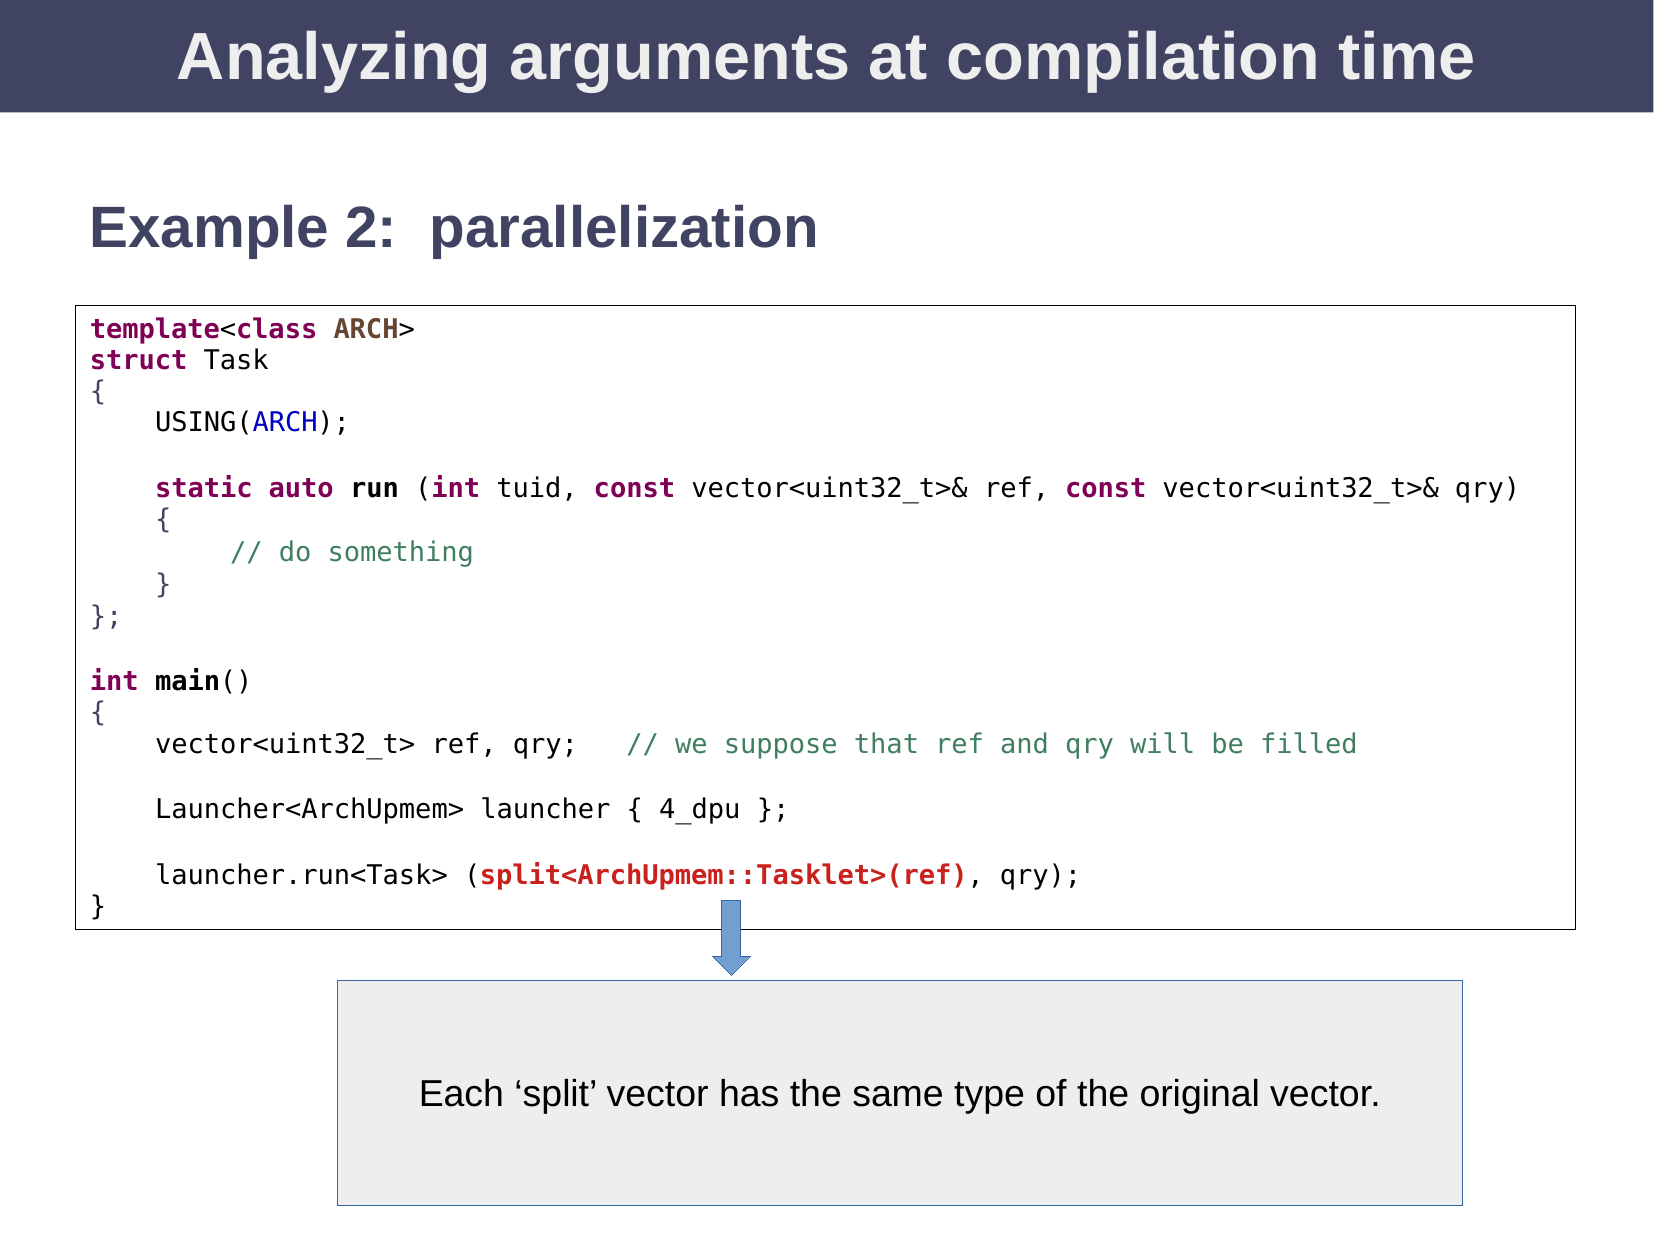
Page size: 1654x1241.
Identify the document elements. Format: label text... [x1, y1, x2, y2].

text_box Example 2: parallelization [75, 187, 1613, 268]
text_box Analyzing arguments at compilation time [0, 0, 1654, 113]
text_box [712, 900, 751, 976]
text_box Each ‘split’ vector has the same type of the original vector. [337, 980, 1463, 1206]
text_box template<class ARCH> struct Task { USING(ARCH); static auto run (int tuid, const vector<uint32_t>& ref, const vector<uint32_t>& qry) { // do something } }; int main() { vector<uint32_t> ref, qry; // we suppose that ref and qry will be filled Launcher<ArchUpmem> launcher { 4_dpu }; launcher.run<Task> (split<ArchUpmem::Tasklet>(ref), qry); } [75, 305, 1576, 930]
